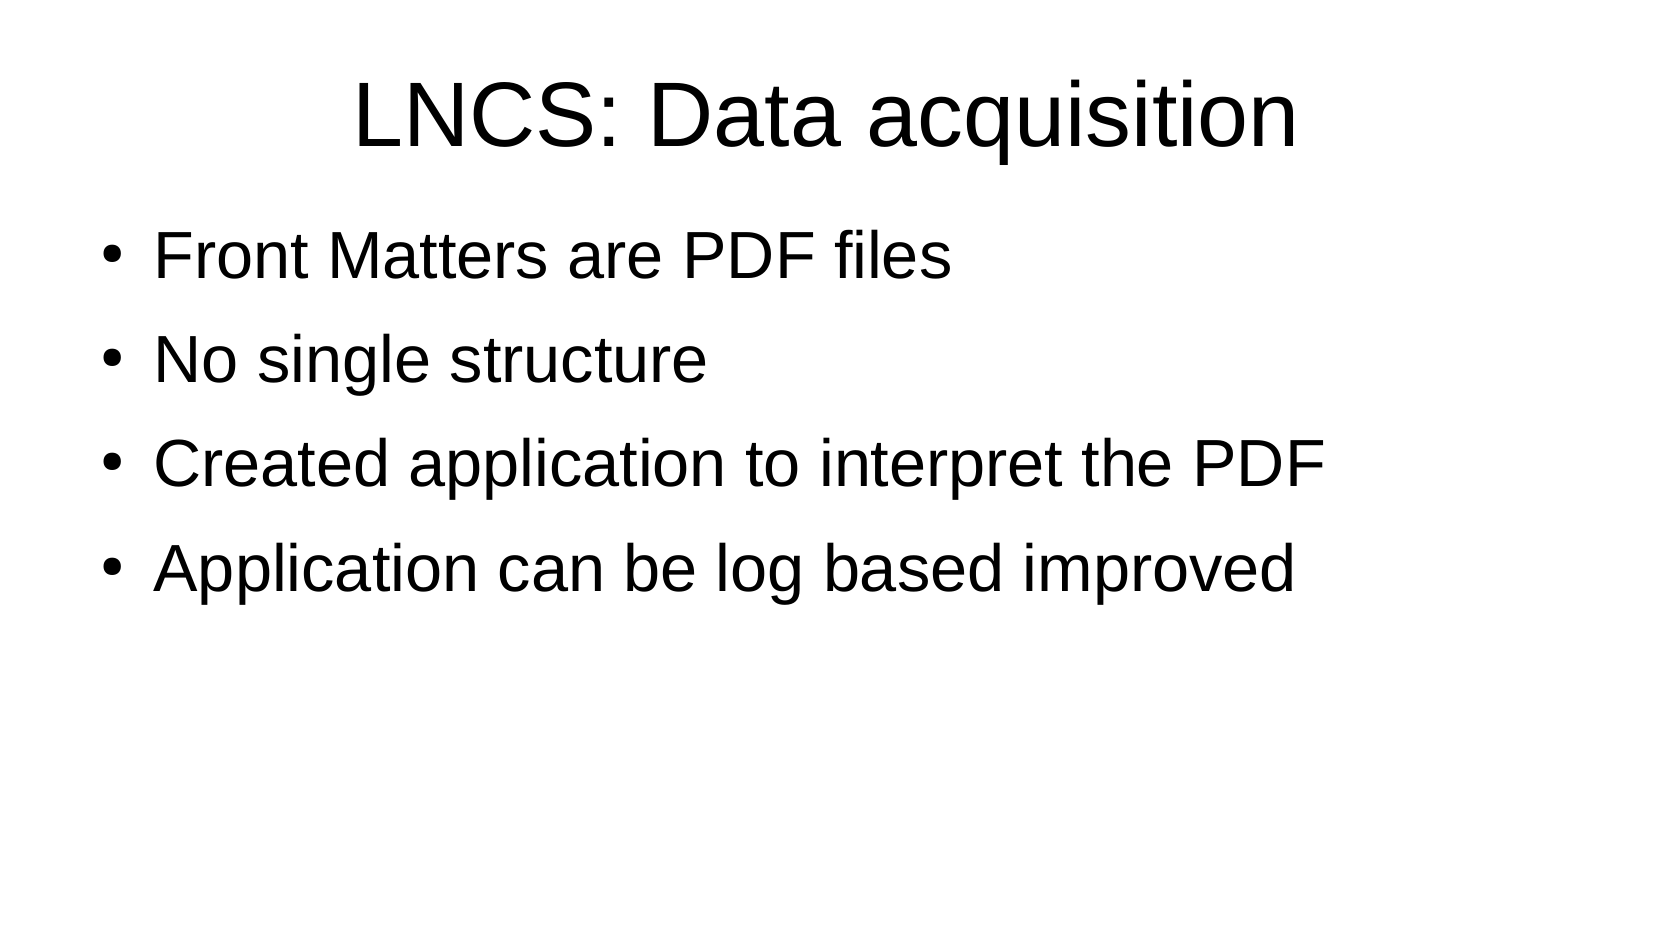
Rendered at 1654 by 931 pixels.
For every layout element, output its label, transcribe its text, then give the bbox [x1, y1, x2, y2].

title LNCS: Data acquisition [82, 37, 1571, 193]
list Front Matters are PDF files No single structure Created application to interpret the PDF Application can be log based improved [82, 217, 1571, 758]
